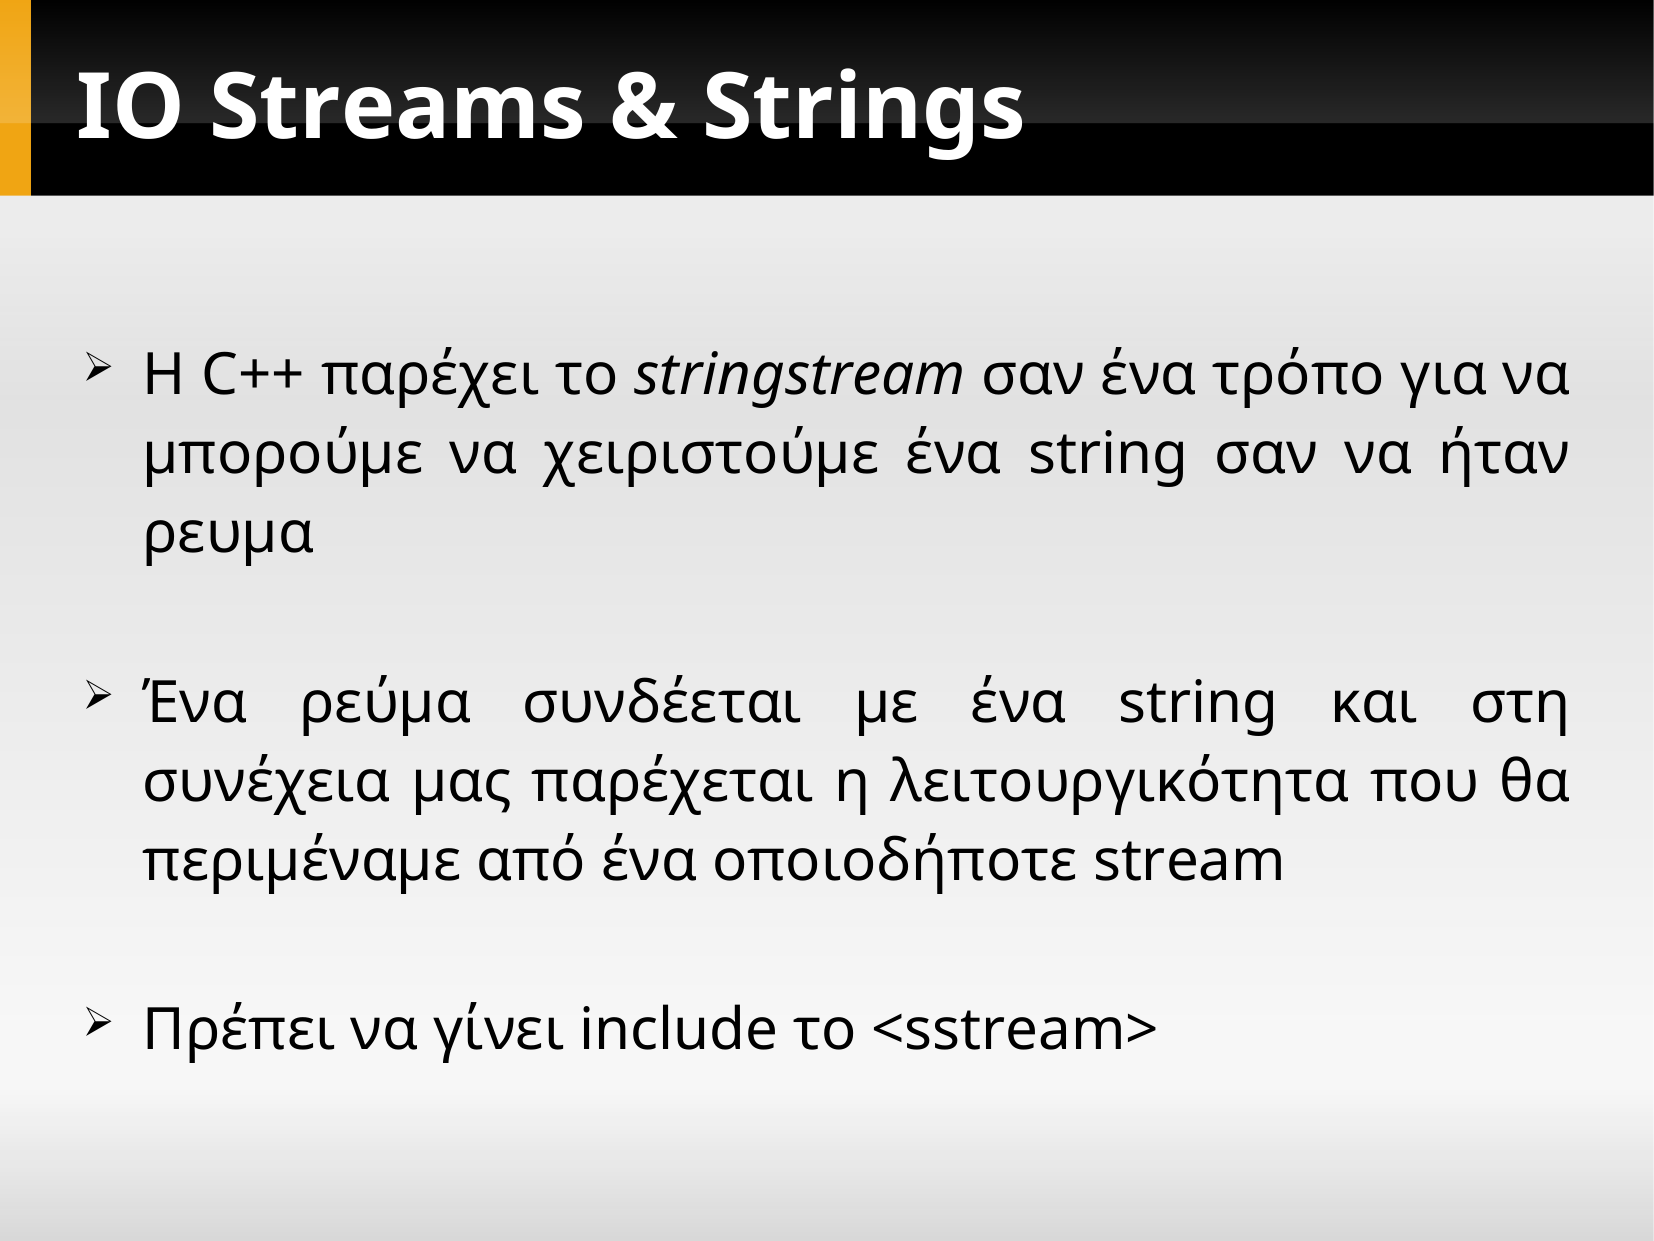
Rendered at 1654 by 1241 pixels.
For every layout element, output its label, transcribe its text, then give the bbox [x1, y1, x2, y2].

subtitle Η C++ παρέχει το stringstream σαν ένα τρόπο για να μπορούμε να χειριστούμε ένα string σαν να ήταν ρευμα Ένα ρεύμα συνδέεται με ένα string και στη συνέχεια μας παρέχεται η λειτουργικότητα που θα περιμέναμε από ένα οποιοδήποτε stream Πρέπει να γίνει include το <sstream> [82, 297, 1571, 1102]
title IO Streams & Strings [76, 0, 1565, 208]
picture [0, 0, 1654, 1241]
